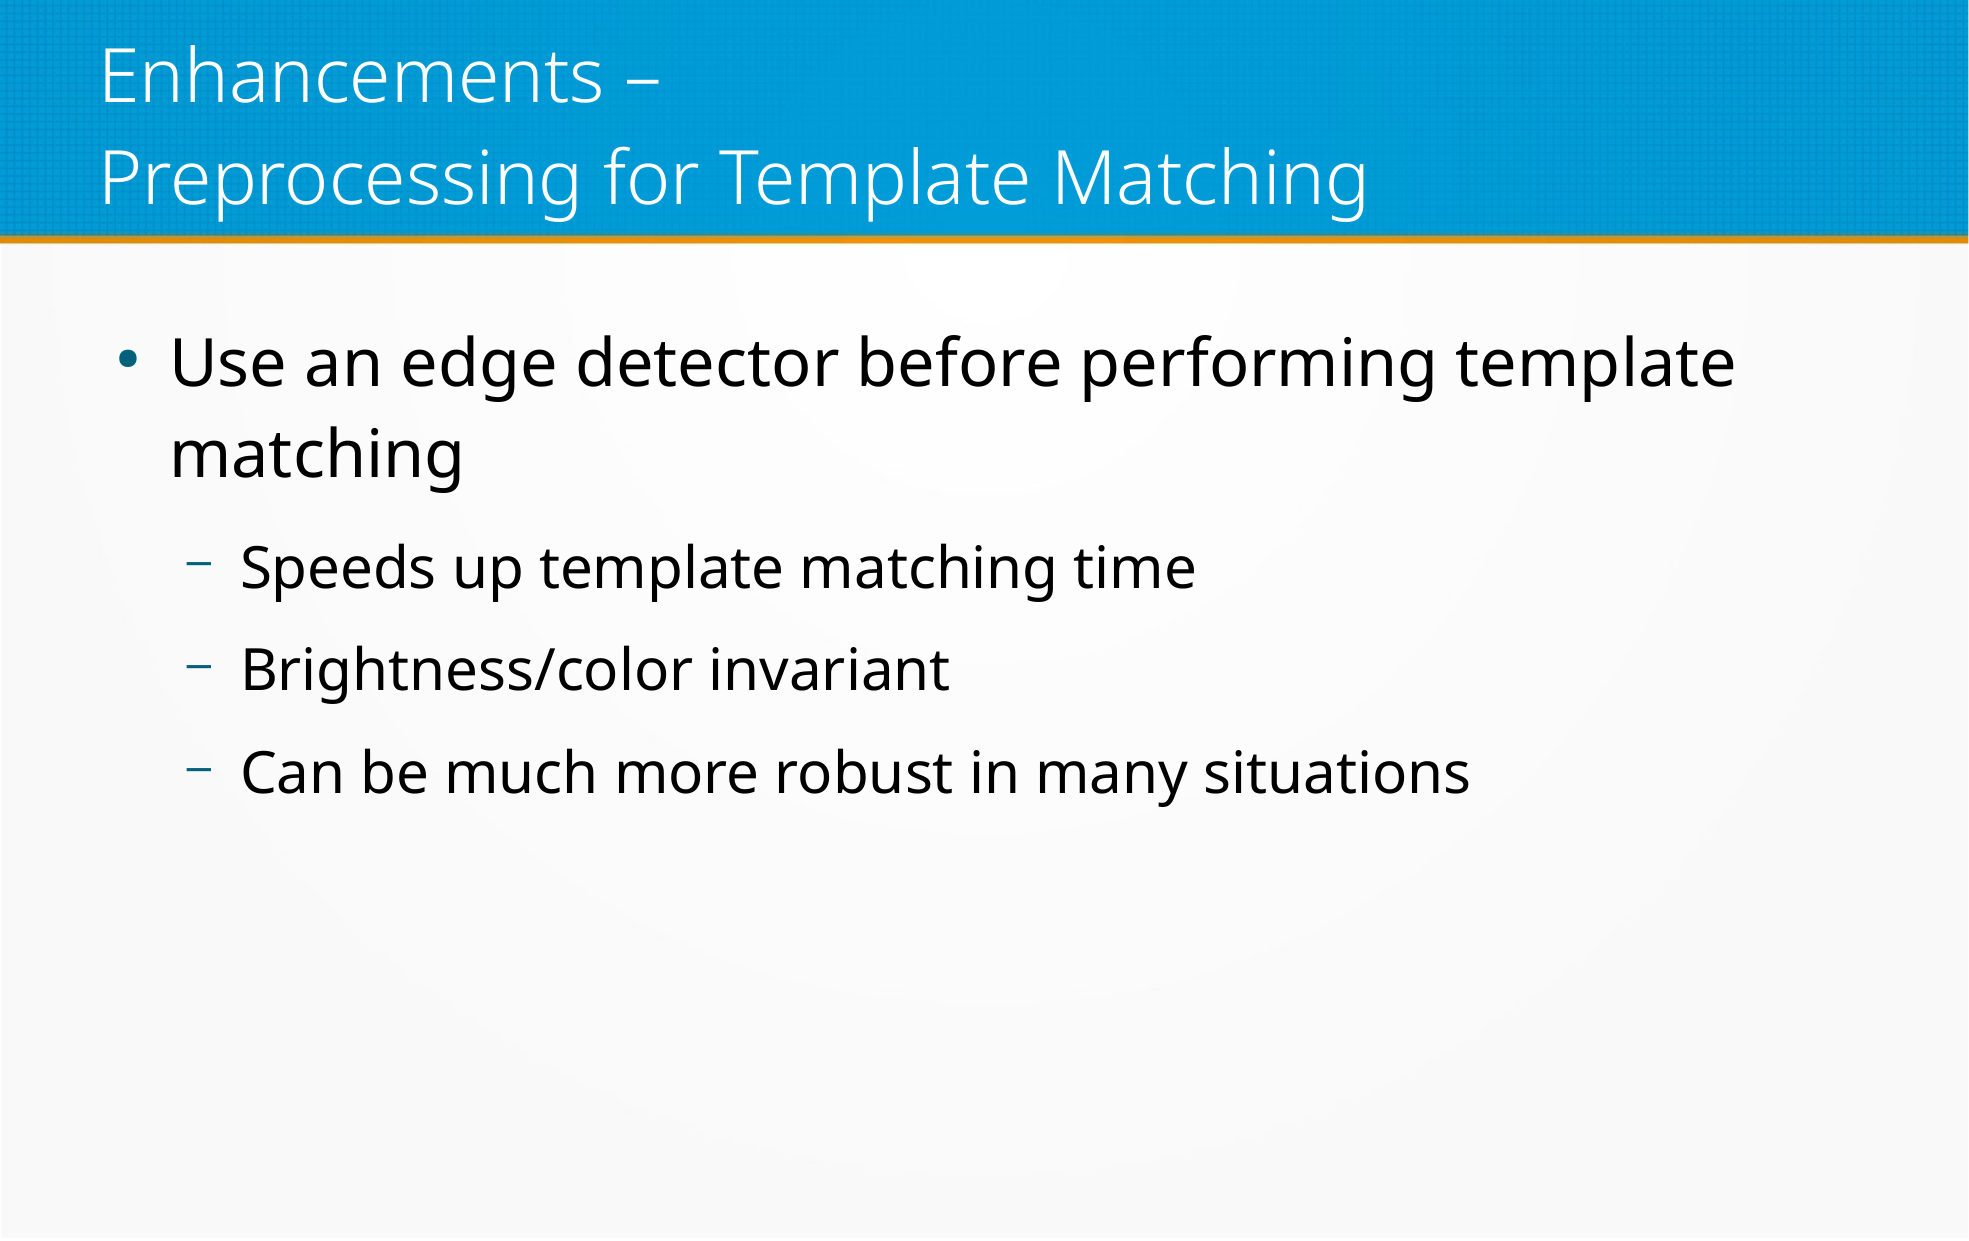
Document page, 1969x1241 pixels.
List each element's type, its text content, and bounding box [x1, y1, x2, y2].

list Use an edge detector before performing template matching Speeds up template matching time Brightness/color invariant Can be much more robust in many situations [98, 315, 1861, 1081]
picture [0, 233, 1969, 1241]
title Enhancements – Preprocessing for Template Matching [98, 19, 1870, 227]
